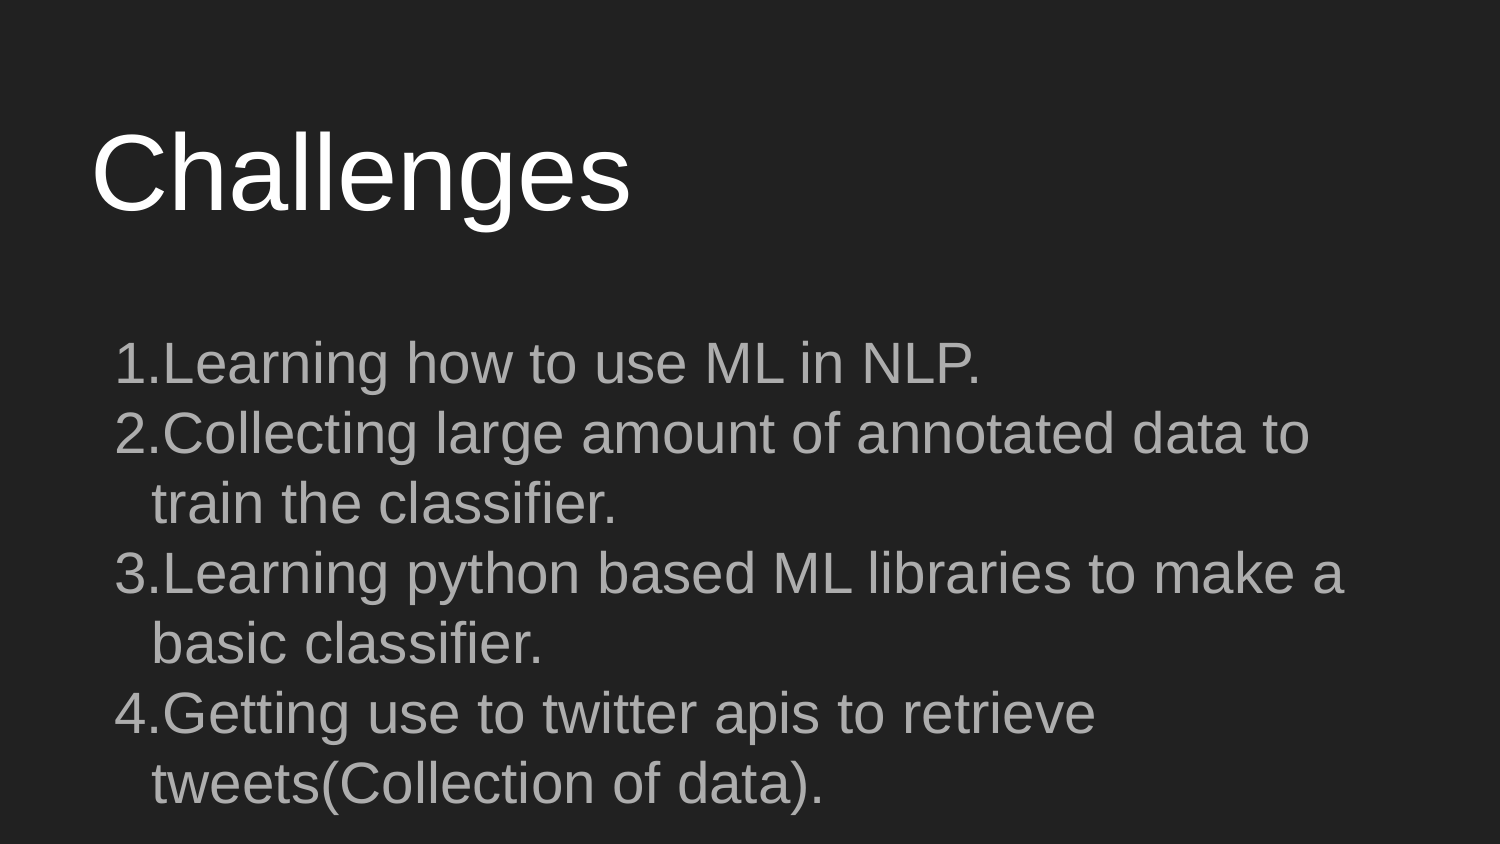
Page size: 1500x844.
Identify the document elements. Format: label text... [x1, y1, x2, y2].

title Challenges [75, 94, 1425, 248]
subtitle Learning how to use ML in NLP. Collecting large amount of annotated data to train the classifier. Learning python based ML libraries to make a basic classifier. Getting use to twitter apis to retrieve tweets(Collection of data). [61, 310, 1411, 829]
